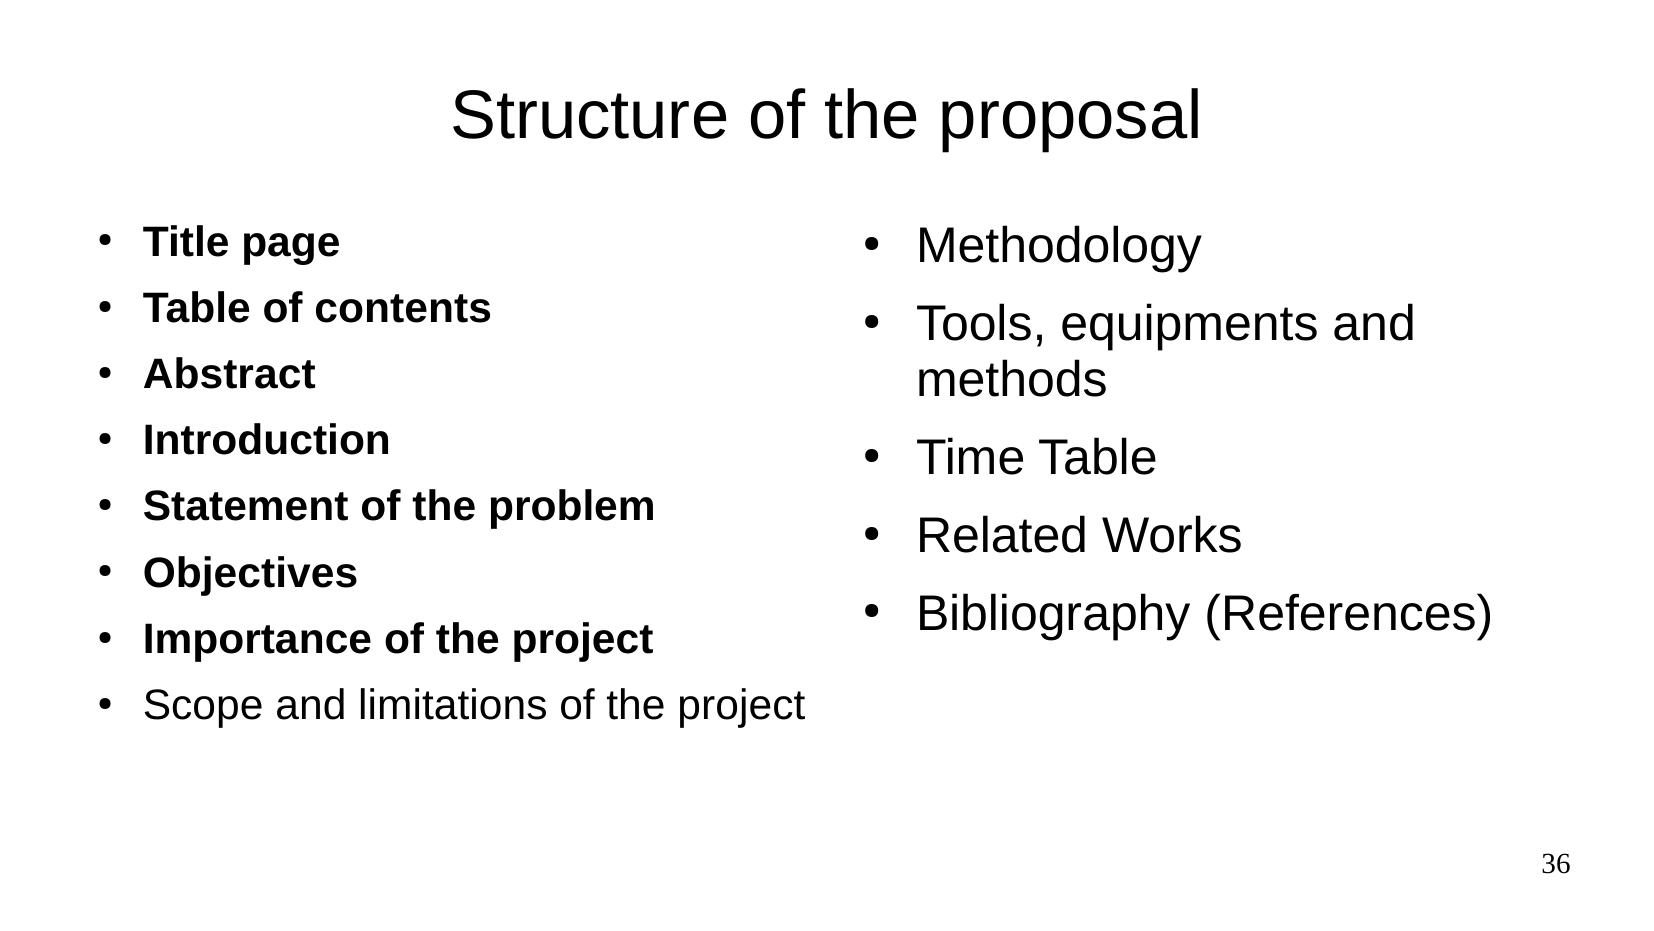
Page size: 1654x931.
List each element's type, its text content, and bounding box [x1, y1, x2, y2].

title Structure of the proposal [82, 37, 1571, 193]
list Title page Table of contents Abstract Introduction Statement of the problem Objectives Importance of the project Scope and limitations of the project [82, 217, 809, 758]
list Methodology Tools, equipments and methods Time Table Related Works Bibliography (References) [845, 217, 1572, 758]
